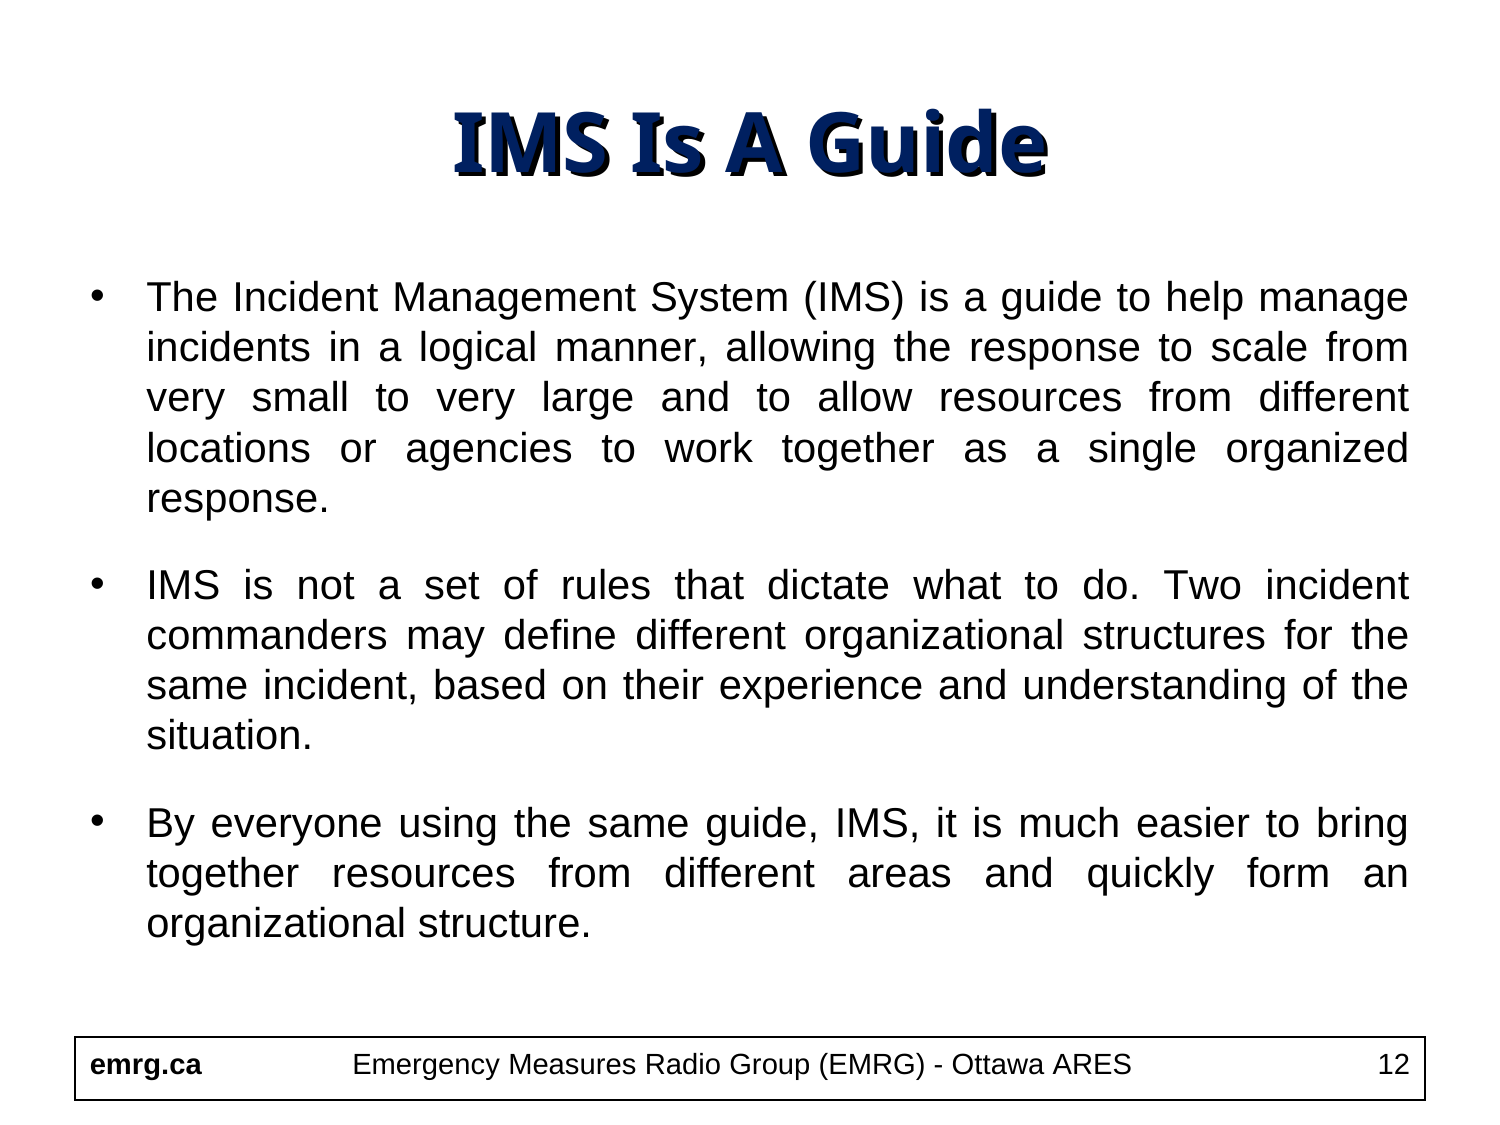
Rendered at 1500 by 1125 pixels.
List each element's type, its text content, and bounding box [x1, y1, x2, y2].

text_box <number> [1246, 1037, 1426, 1103]
title IMS Is A Guide [75, 45, 1426, 233]
text_box Emergency Measures Radio Group (EMRG) - Ottawa ARES [247, 1037, 1238, 1103]
list The Incident Management System (IMS) is a guide to help manage incidents in a logical manner, allowing the response to scale from very small to very large and to allow resources from different locations or agencies to work together as a single organized response. IMS is not a set of rules that dictate what to do. Two incident commanders may define different organizational structures for the same incident, based on their experience and understanding of the situation. By everyone using the same guide, IMS, it is much easier to bring together resources from different areas and quickly form an organizational structure. [75, 262, 1426, 1005]
